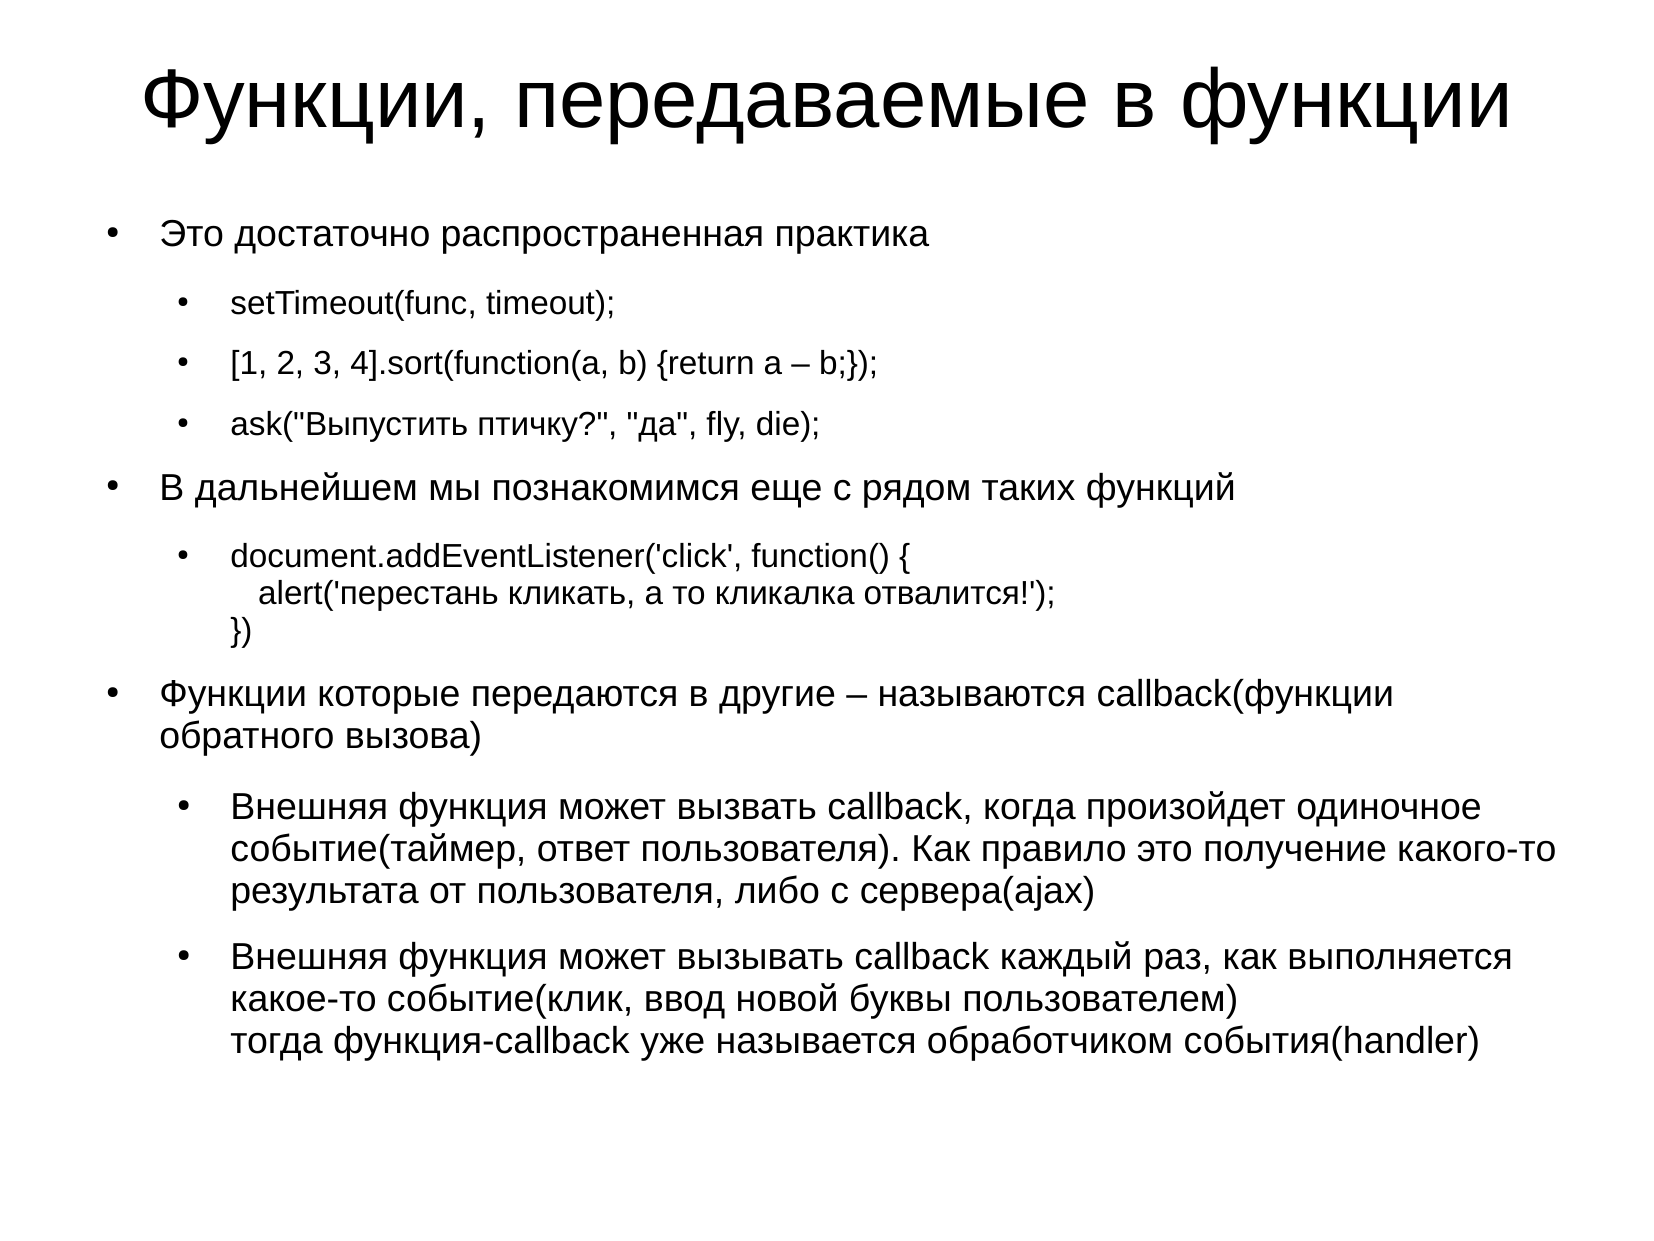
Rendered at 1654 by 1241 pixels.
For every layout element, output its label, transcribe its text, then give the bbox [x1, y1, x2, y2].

list Это достаточно распространенная практика setTimeout(func, timeout); [1, 2, 3, 4].sort(function(a, b) {return a – b;}); ask("Выпустить птичку?", "да", fly, die); В дальнейшем мы познакомимся еще с рядом таких функций document.addEventListener('click', function() { alert('перестань кликать, а то кликалка отвалится!'); }) Функции которые передаются в другие – называются callback(функции обратного вызова) Внешняя функция может вызвать callback, когда произойдет одиночное событие(таймер, ответ пользователя). Как правило это получение какого-то результата от пользователя, либо с сервера(ajax) Внешняя функция может вызывать callback каждый раз, как выполняется какое-то событие(клик, ввод новой буквы пользователем) тогда функция-callback уже называется обработчиком события(handler) [88, 212, 1577, 1241]
title Функции, передаваемые в функции [82, 49, 1571, 148]
